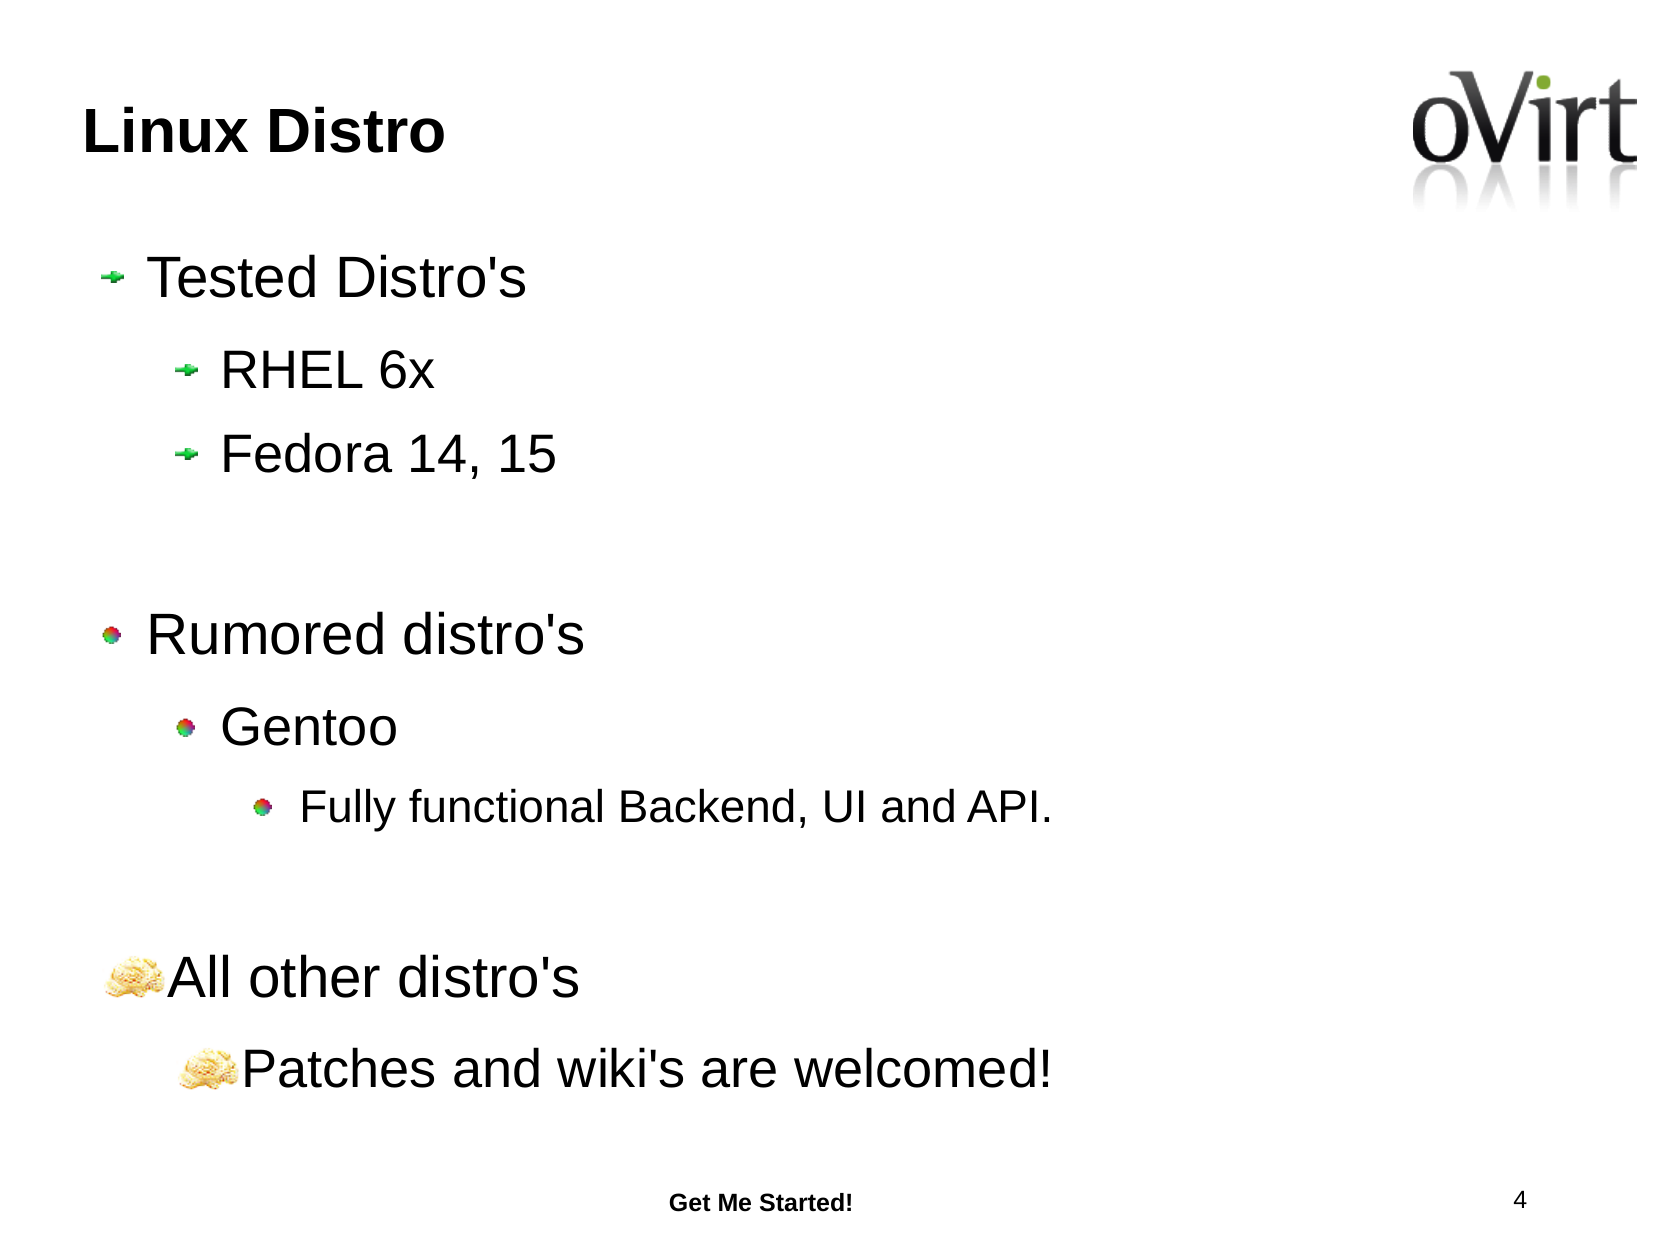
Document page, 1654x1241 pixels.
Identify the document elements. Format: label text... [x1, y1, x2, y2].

picture [1413, 63, 1637, 212]
title Linux Distro [82, 37, 1303, 226]
list Tested Distro's RHEL 6x Fedora 14, 15 Rumored distro's Gentoo Fully functional Backend, UI and API. All other distro's Patches and wiki's are welcomed! [86, 244, 1576, 1189]
